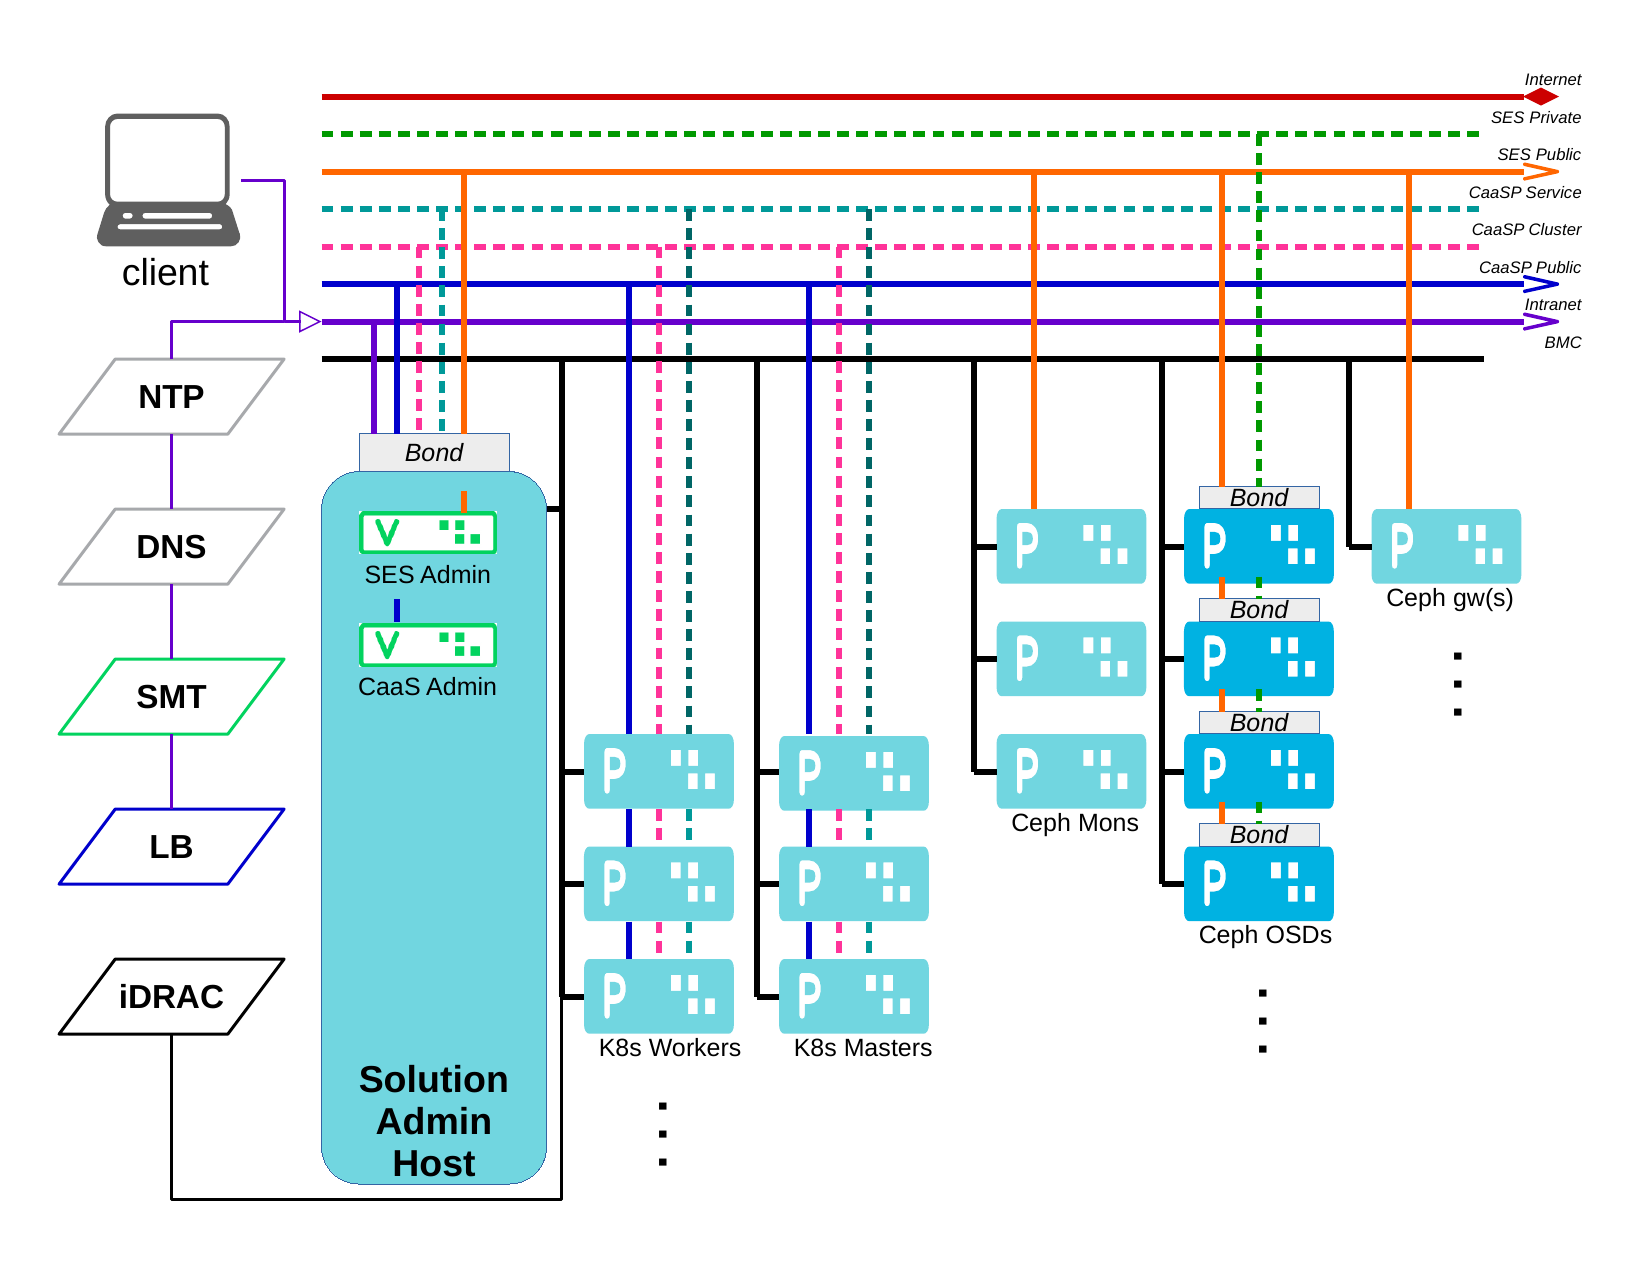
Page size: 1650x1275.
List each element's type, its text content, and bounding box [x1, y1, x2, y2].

text_box BMC [1446, 325, 1597, 360]
picture [359, 511, 497, 555]
text_box SES Public [1446, 137, 1597, 172]
text_box [1184, 509, 1334, 584]
text_box Ceph Mons [996, 734, 1147, 809]
text_box [1184, 734, 1334, 809]
text_box [779, 736, 929, 811]
text_box Bond [359, 433, 510, 472]
text_box [1183, 621, 1334, 697]
text_box Solution Admin Host [321, 471, 547, 1185]
text_box DNS [59, 509, 285, 585]
text_box SMT [59, 659, 285, 735]
text_box Bond [1199, 711, 1320, 734]
text_box Intranet [1446, 287, 1597, 322]
picture [359, 623, 497, 667]
text_box Bond [1199, 486, 1320, 509]
text_box Ceph gw(s) [1371, 509, 1522, 584]
text_box Bond [1199, 823, 1320, 847]
text_box Ceph OSDs [1184, 846, 1334, 922]
text_box . . . [614, 1071, 690, 1185]
text_box LB [59, 809, 285, 885]
text_box NTP [59, 359, 285, 435]
text_box iDRAC [59, 959, 285, 1035]
text_box [996, 621, 1147, 697]
text_box [996, 509, 1147, 584]
text_box Internet [1446, 62, 1597, 97]
text_box K8s Masters [779, 959, 929, 1034]
text_box CaaSP Service [1446, 175, 1597, 210]
text_box client [96, 113, 241, 247]
text_box . . . [1409, 621, 1485, 735]
text_box [584, 734, 734, 809]
text_box [583, 846, 734, 922]
text_box CaaSP Cluster [1446, 212, 1597, 247]
text_box [779, 846, 929, 922]
text_box Bond [1199, 598, 1320, 622]
text_box . . . [1214, 959, 1290, 1072]
text_box SES Private [1446, 100, 1597, 135]
text_box CaaSP Public [1446, 250, 1597, 285]
text_box K8s Workers [584, 959, 734, 1034]
